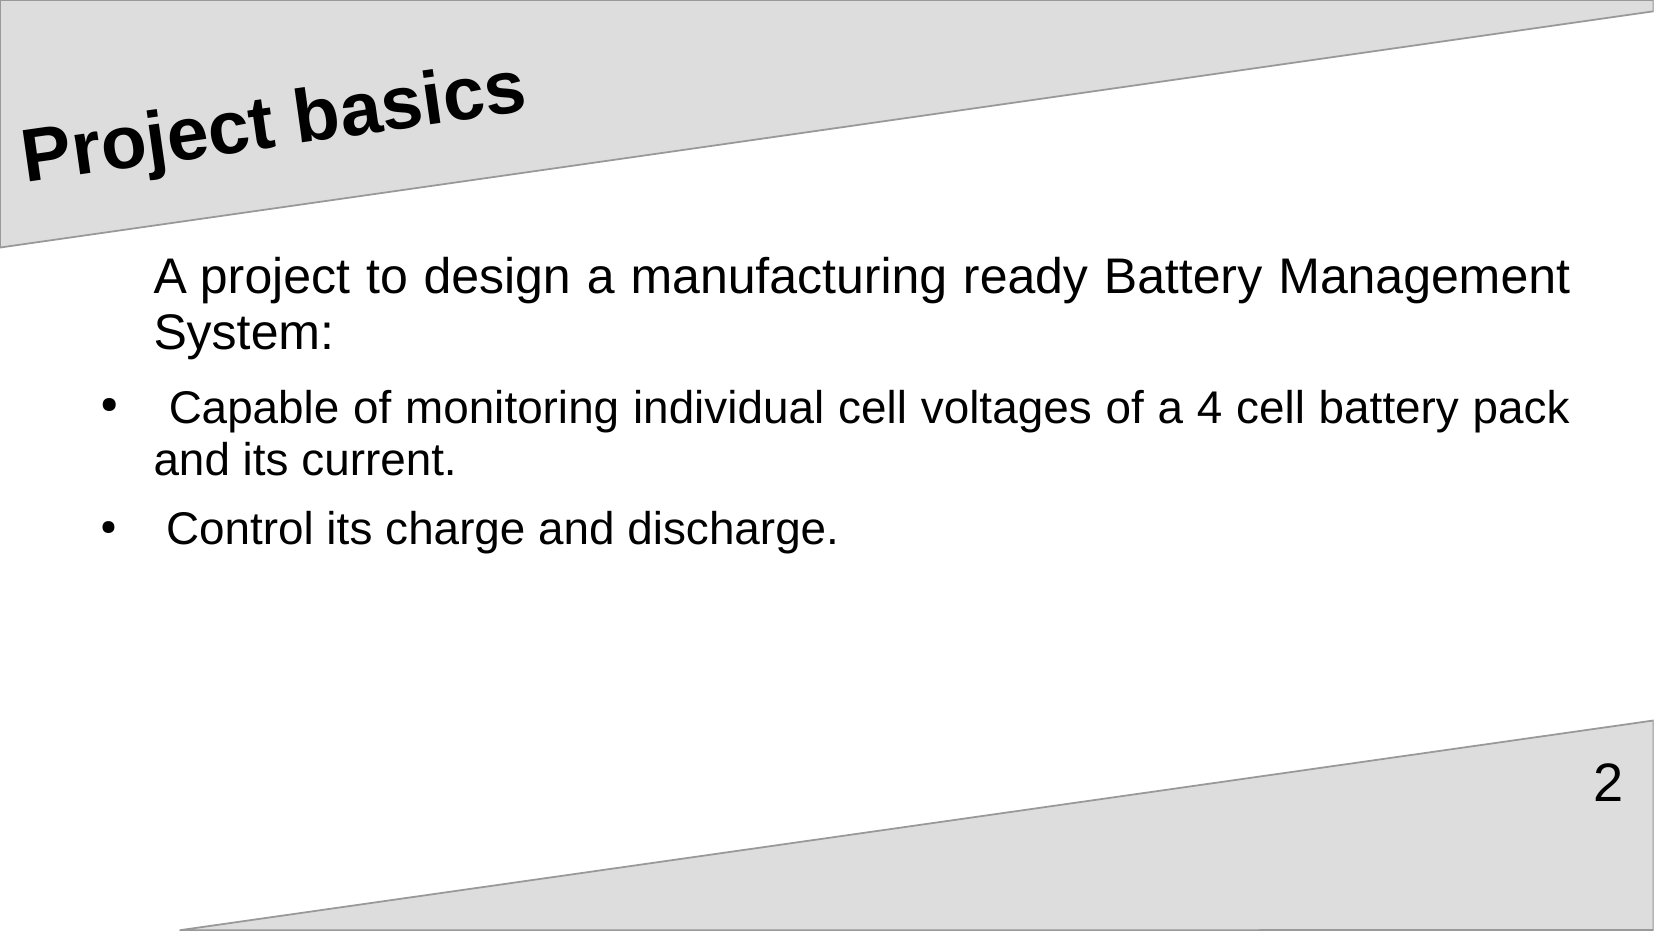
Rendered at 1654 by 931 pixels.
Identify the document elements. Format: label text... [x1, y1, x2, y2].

list A project to design a manufacturing ready Battery Management System: Capable of monitoring individual cell voltages of a 4 cell battery pack and its current. Control its charge and discharge. [82, 248, 1571, 789]
title Project basics [11, 0, 1495, 235]
